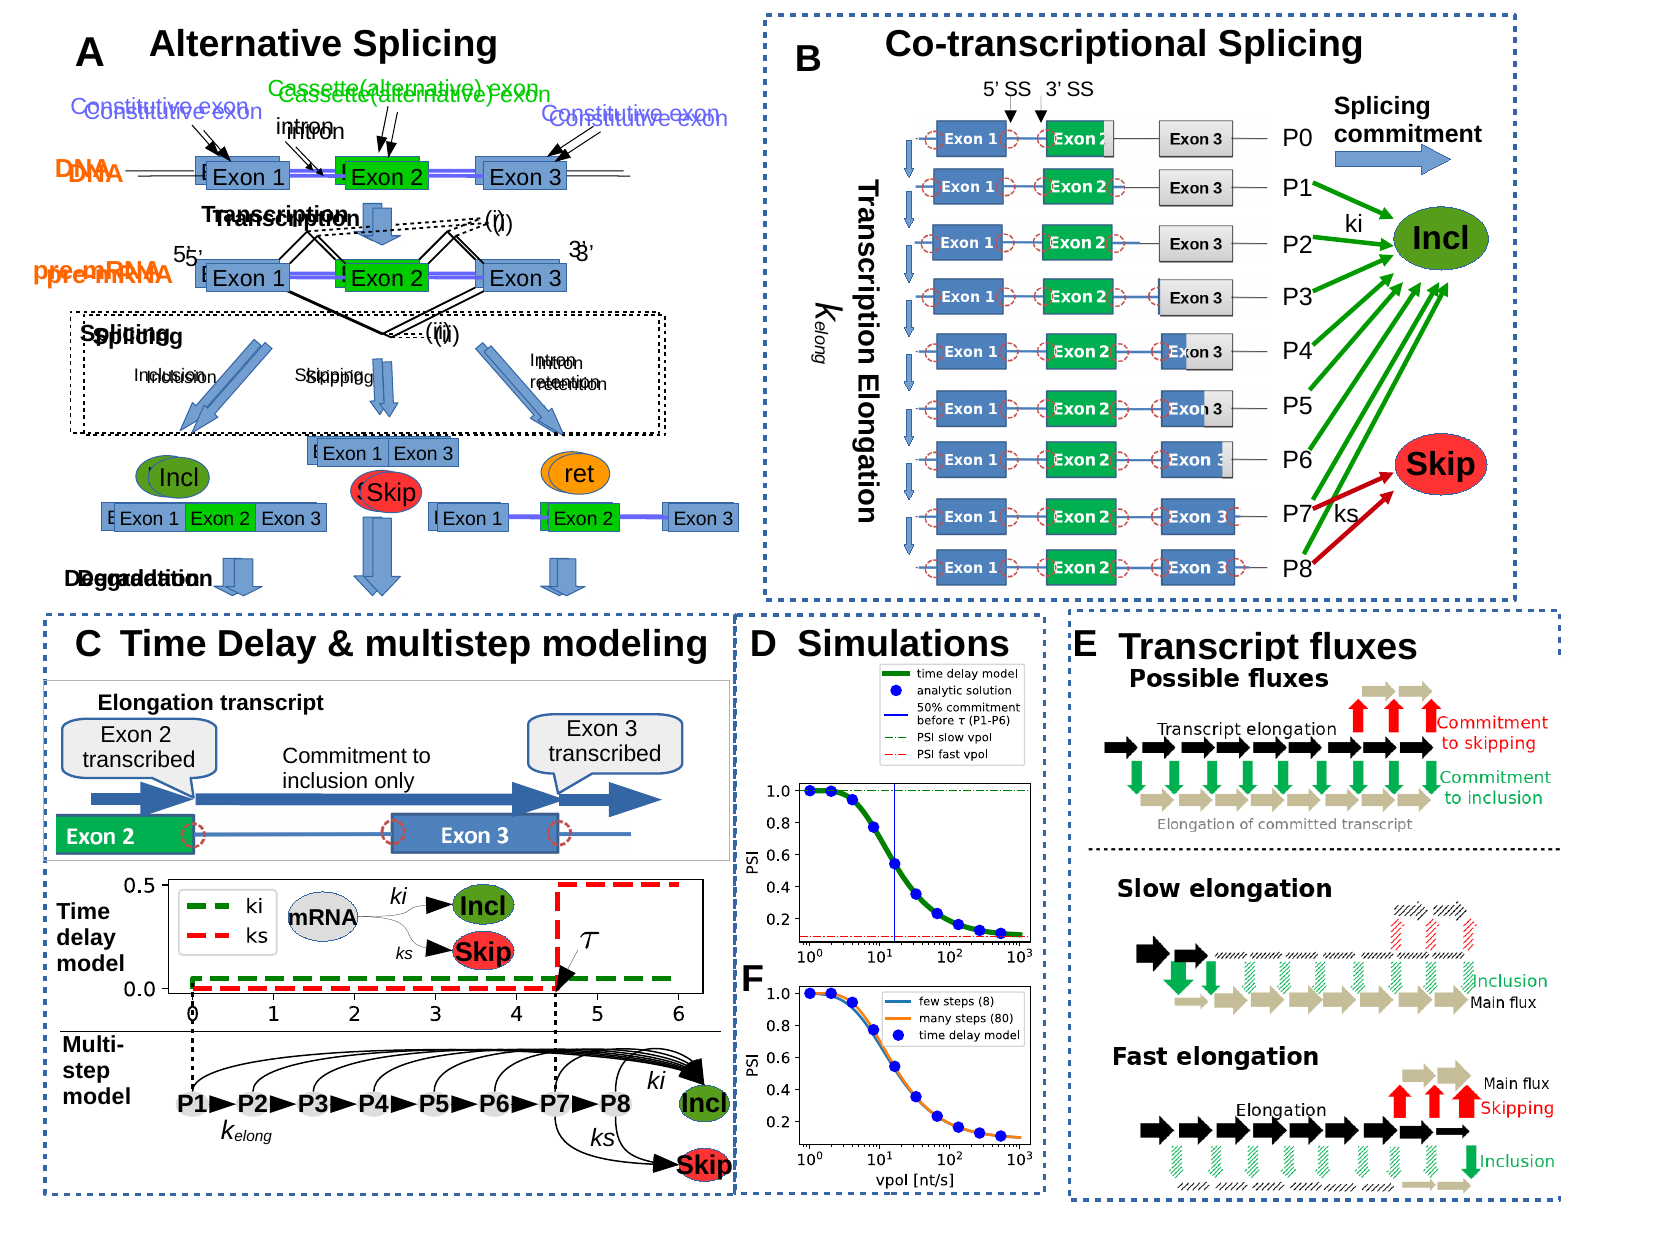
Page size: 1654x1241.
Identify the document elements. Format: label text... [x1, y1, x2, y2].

text_box P6 [1267, 436, 1331, 471]
text_box ki [632, 1062, 704, 1105]
text_box pre-mRNA [46, 260, 174, 290]
text_box intron [286, 118, 346, 145]
text_box Constitutive exon [83, 98, 264, 125]
text_box [553, 774, 592, 794]
text_box Exon 3 [393, 443, 454, 465]
text_box Co-transcriptional Splicing [870, 15, 1471, 72]
picture [914, 545, 1268, 589]
text_box Exon 1 [119, 507, 180, 530]
text_box Exon 2 [553, 507, 614, 530]
text_box [366, 519, 398, 594]
picture [914, 494, 1268, 538]
text_box [186, 504, 255, 531]
text_box Incl [158, 463, 200, 493]
text_box DNA [68, 158, 124, 188]
text_box Exon 1 [322, 443, 383, 465]
text_box [207, 264, 289, 291]
text_box retention [537, 374, 608, 395]
text_box kelong [826, 287, 861, 406]
text_box Transcription [212, 205, 361, 232]
text_box Time Delay & multistep modeling [105, 615, 751, 714]
picture [914, 386, 1268, 430]
text_box [372, 473, 410, 478]
text_box 3’ [575, 240, 595, 267]
text_box [373, 507, 409, 512]
text_box Degradation [77, 565, 214, 592]
text_box Commitment to inclusion only [267, 735, 473, 802]
text_box (i) [492, 210, 514, 237]
text_box Time Delay & multistep modeling [105, 681, 729, 714]
text_box B [780, 30, 841, 91]
text_box P7 [1267, 490, 1319, 525]
text_box ki [695, 1059, 704, 1081]
text_box [382, 363, 396, 415]
text_box Cassette(alternative) exon [278, 81, 552, 108]
text_box Time delay model [41, 891, 145, 985]
text_box Transcript fluxes [1103, 618, 1479, 661]
text_box [389, 439, 458, 466]
text_box [904, 517, 914, 555]
text_box [318, 439, 388, 466]
text_box Exon 3 [261, 507, 322, 530]
text_box [370, 209, 394, 244]
picture [915, 116, 1268, 160]
text_box Exon 3 [673, 507, 734, 530]
text_box [904, 409, 914, 446]
text_box C [60, 615, 105, 676]
text_box [195, 344, 270, 429]
picture [56, 805, 631, 860]
text_box [904, 463, 914, 500]
picture [15, 15, 750, 600]
text_box [549, 504, 619, 531]
text_box P4 [1267, 327, 1331, 362]
text_box P2 [1267, 220, 1331, 255]
picture [914, 165, 1268, 208]
text_box [486, 348, 561, 433]
text_box P1 [175, 1091, 209, 1117]
text_box [200, 465, 208, 491]
text_box [904, 245, 914, 283]
text_box Exon 1 [212, 265, 286, 292]
text_box [161, 458, 197, 463]
text_box Skip [680, 1148, 729, 1182]
picture [113, 875, 727, 1026]
text_box P7 [542, 1091, 572, 1117]
text_box [669, 504, 738, 531]
text_box ki [675, 1059, 694, 1064]
text_box [362, 483, 366, 502]
text_box Incl [1393, 206, 1489, 271]
text_box [550, 455, 609, 493]
text_box [1335, 144, 1451, 175]
text_box D [735, 615, 796, 676]
text_box Exon 2 transcribed [62, 714, 217, 780]
text_box Skipping [305, 367, 375, 388]
text_box [904, 354, 914, 391]
text_box [115, 504, 185, 531]
text_box [156, 780, 194, 798]
text_box [438, 504, 508, 531]
text_box ks [381, 936, 453, 971]
text_box P3 [300, 1091, 330, 1117]
text_box P4 [357, 1091, 390, 1117]
text_box [232, 560, 256, 594]
text_box P3 [1267, 273, 1331, 308]
text_box Exon 1 [212, 164, 286, 191]
text_box Exon 3 [489, 265, 563, 292]
text_box kelong [205, 1107, 289, 1158]
text_box [484, 264, 566, 291]
text_box P1 [1267, 164, 1331, 199]
picture [914, 275, 1268, 318]
text_box [386, 141, 397, 159]
text_box Exon 2 [350, 265, 424, 292]
text_box [904, 191, 914, 228]
text_box Exon 3 transcribed [528, 708, 683, 774]
text_box ret [564, 459, 595, 489]
text_box ki [375, 875, 432, 917]
text_box mRNA [288, 891, 358, 942]
text_box Multi-step model [47, 1024, 151, 1118]
text_box ks [575, 1116, 674, 1168]
text_box Transcription Elongation [812, 165, 893, 541]
text_box ki [1330, 200, 1403, 235]
text_box Intron [537, 352, 589, 373]
text_box (ii) [434, 321, 461, 348]
picture [913, 221, 1268, 264]
text_box E [1057, 615, 1118, 692]
text_box P8 [598, 1091, 633, 1116]
text_box Elongation transcript [82, 682, 401, 724]
text_box P2 [241, 1091, 269, 1107]
text_box P0 [1267, 113, 1318, 148]
text_box [346, 162, 428, 189]
text_box [417, 484, 421, 501]
text_box Exon 3 [489, 164, 563, 191]
text_box Exon 2 [350, 164, 424, 191]
text_box Simulations [796, 615, 1038, 672]
text_box [315, 167, 324, 176]
picture [1080, 661, 1561, 1196]
text_box Skip [1395, 433, 1488, 496]
text_box [346, 264, 428, 291]
text_box Splicing commitment [1318, 84, 1498, 155]
text_box [162, 493, 196, 497]
text_box P8 [1267, 545, 1331, 580]
text_box ks [1319, 490, 1392, 525]
text_box Exon 2 [190, 507, 251, 530]
text_box [904, 300, 914, 337]
text_box [207, 146, 289, 189]
text_box [904, 140, 914, 178]
picture [741, 658, 1051, 1194]
text_box Splicing [92, 323, 184, 350]
text_box Skip [366, 478, 417, 507]
text_box Exon 1 [442, 507, 503, 530]
picture [914, 329, 1268, 373]
text_box [555, 560, 579, 594]
text_box Inclusion [146, 367, 218, 388]
text_box [149, 464, 158, 491]
text_box P5 [421, 1091, 451, 1117]
text_box [256, 504, 326, 531]
text_box P5 [1267, 381, 1331, 417]
text_box F [727, 950, 787, 1011]
text_box 5’ [185, 245, 204, 272]
text_box 3’ SS [1030, 68, 1113, 105]
text_box Incl [452, 884, 515, 925]
text_box P6 [478, 1091, 511, 1117]
text_box Constitutive exon [548, 105, 729, 132]
text_box [484, 148, 572, 189]
text_box Incl [679, 1085, 730, 1122]
text_box 5’ SS [968, 68, 1030, 105]
picture [914, 437, 1268, 481]
text_box Skip [453, 931, 515, 970]
